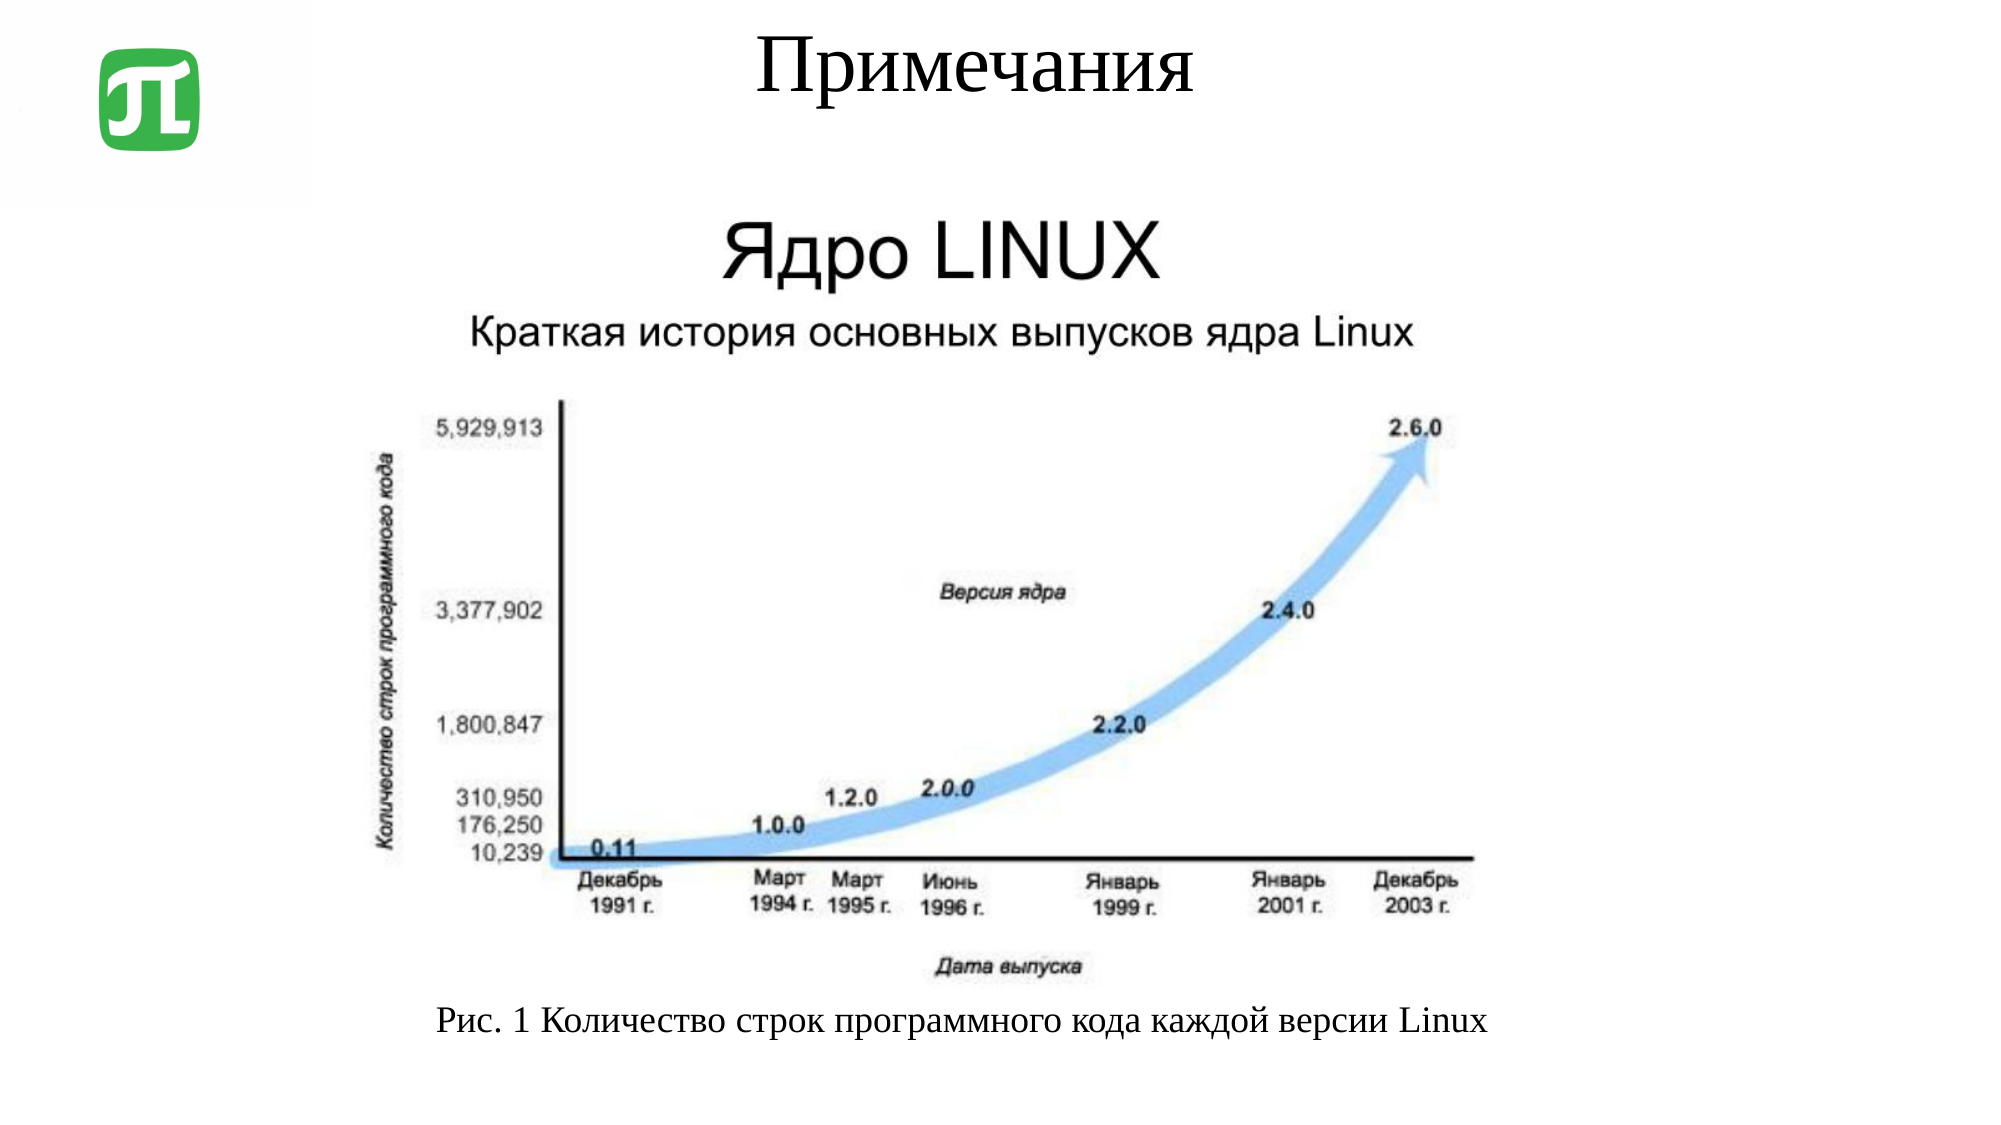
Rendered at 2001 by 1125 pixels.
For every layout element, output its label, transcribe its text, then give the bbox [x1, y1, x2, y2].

text_box Рис. 1 Количество строк программного кода каждой версии Linux [420, 991, 1839, 1053]
text_box Примечания [348, 9, 1602, 127]
picture [0, 0, 1580, 1089]
